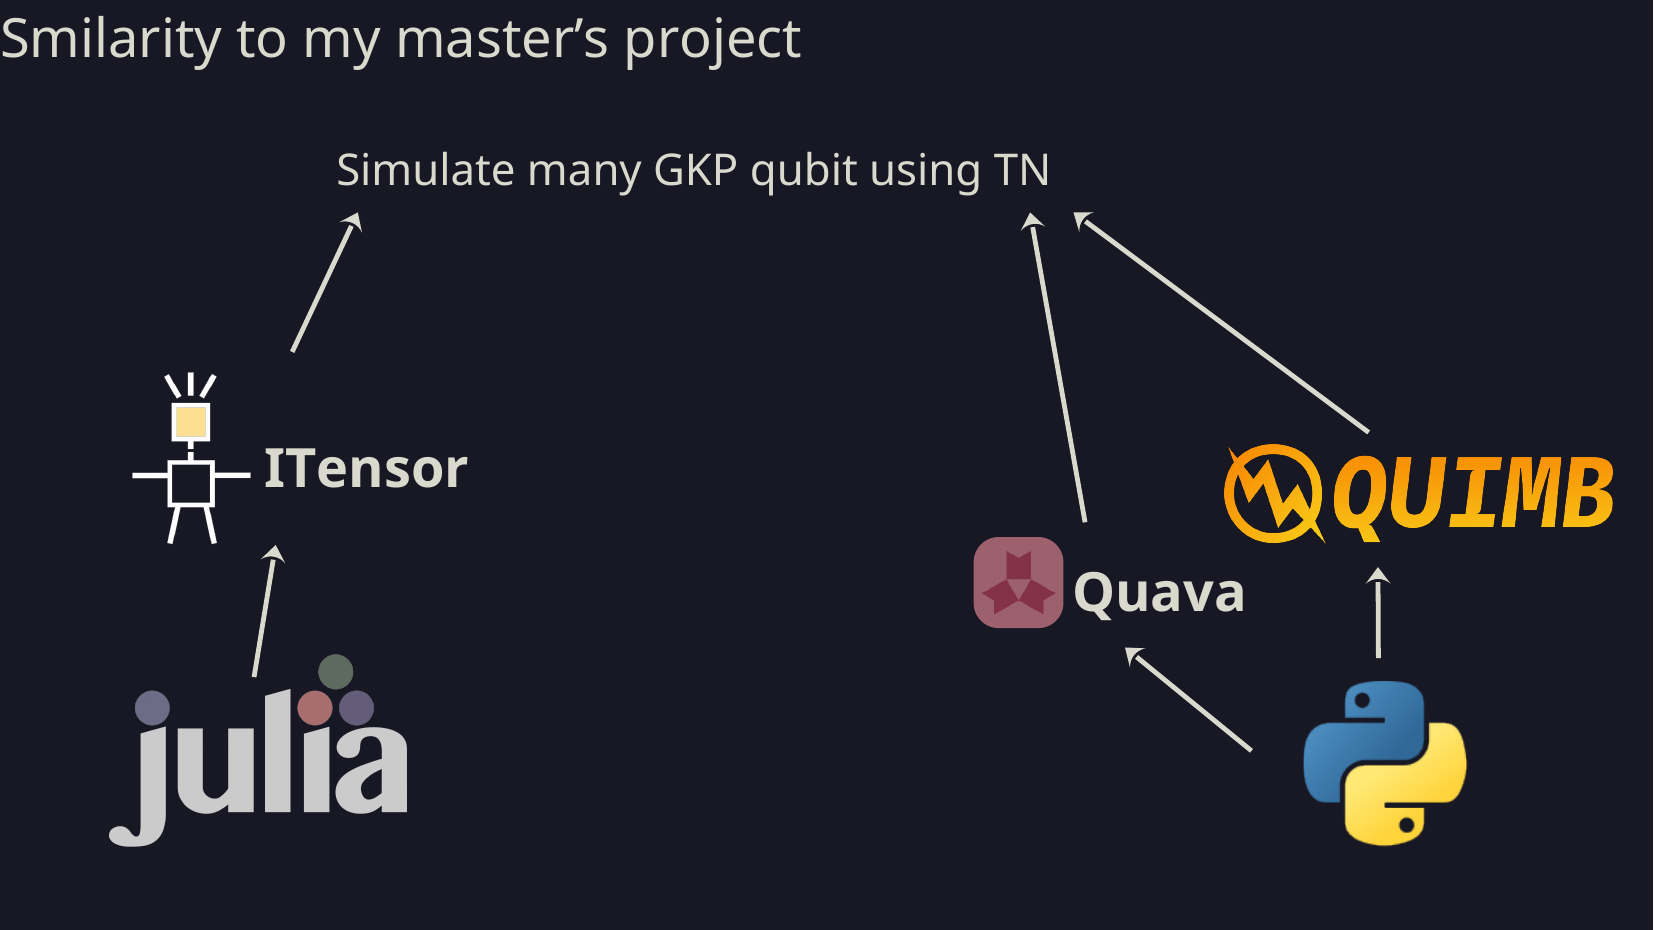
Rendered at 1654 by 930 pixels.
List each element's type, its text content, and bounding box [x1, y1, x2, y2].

picture [109, 654, 407, 847]
text_box Simulate many GKP qubit using TN [336, 138, 1200, 213]
text_box Quava [1072, 553, 1239, 629]
picture [1303, 681, 1470, 849]
text_box ITensor [264, 429, 441, 504]
text_box Smilarity to my master’s project [0, 0, 1624, 75]
picture [120, 360, 265, 558]
picture [973, 537, 1064, 629]
picture [1224, 444, 1613, 544]
